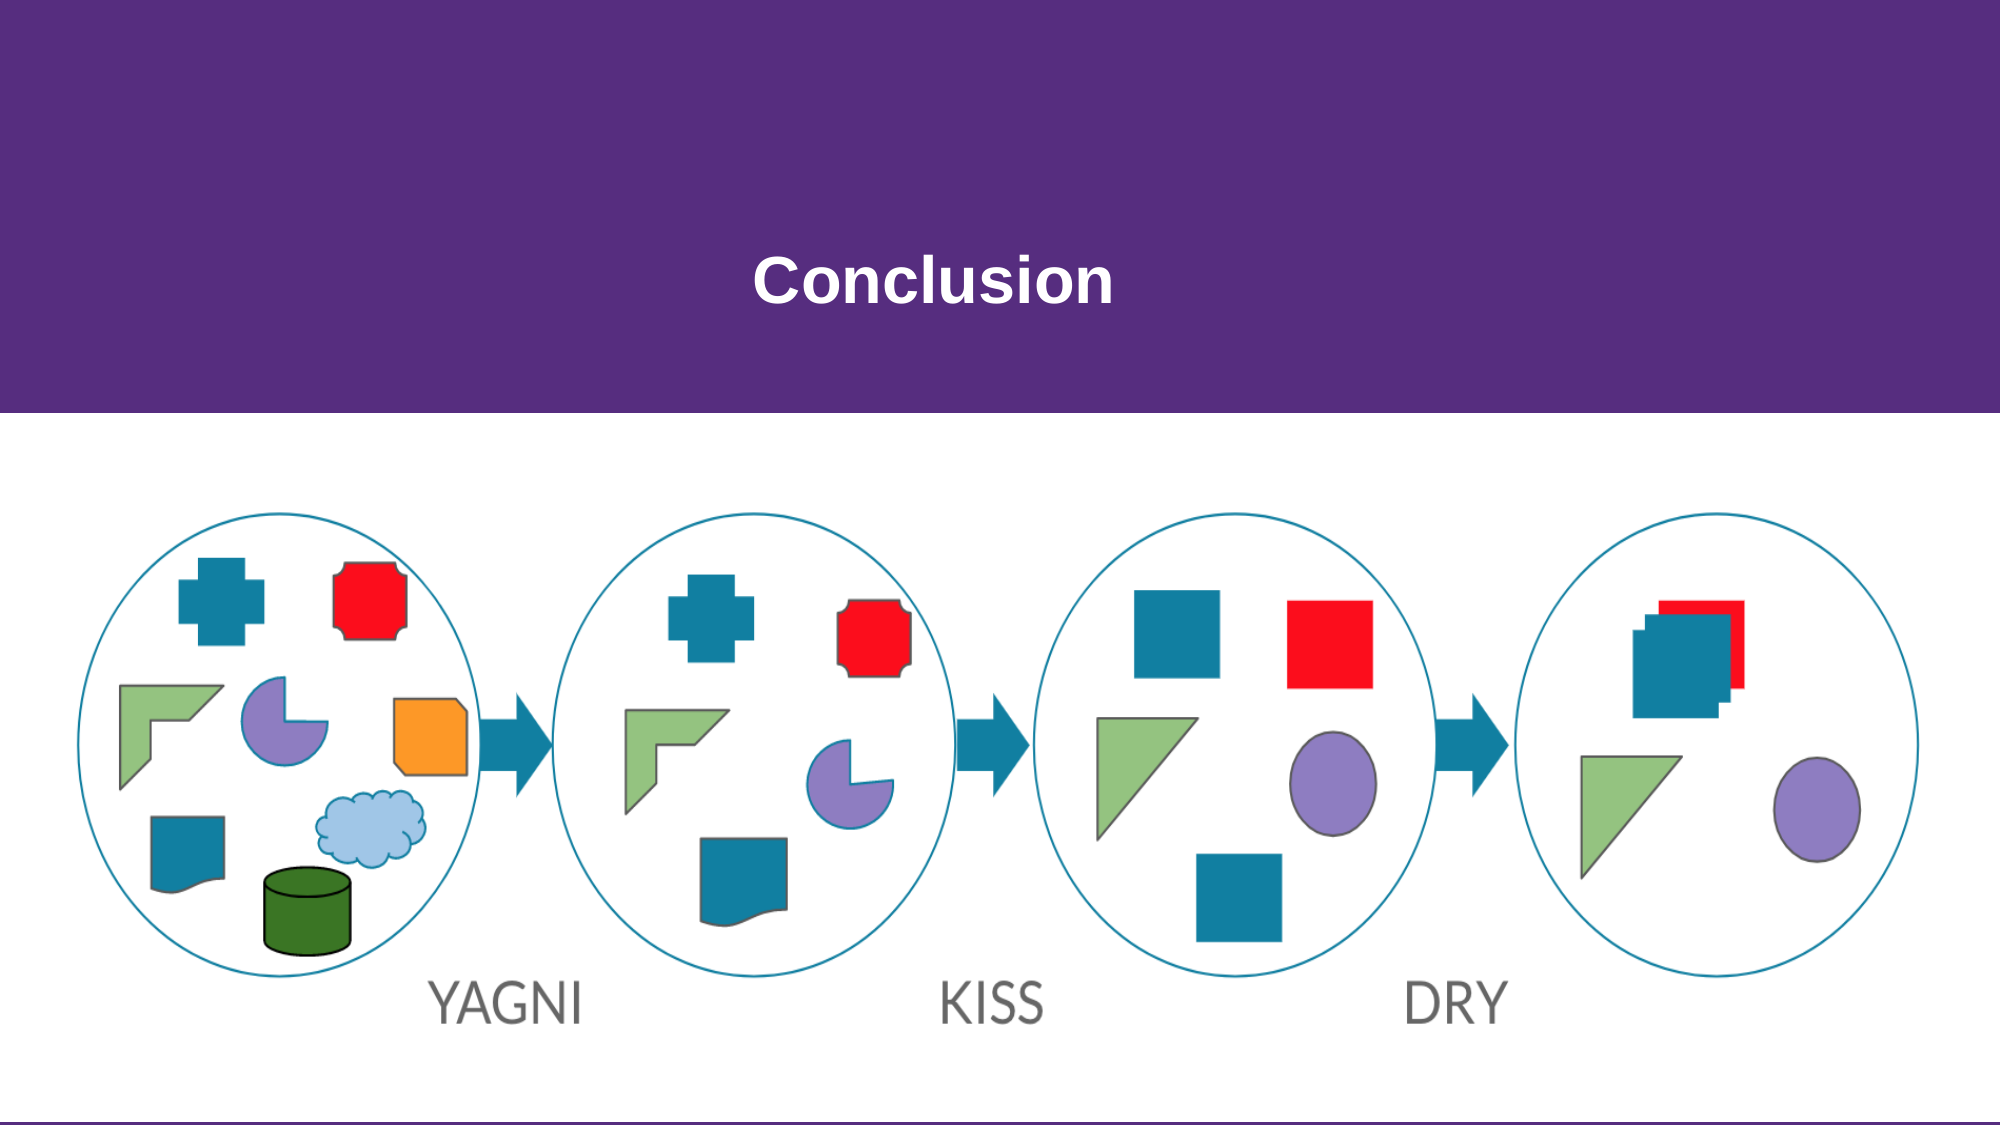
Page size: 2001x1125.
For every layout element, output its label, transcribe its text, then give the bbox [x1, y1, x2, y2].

text_box Conclusion [738, 235, 1182, 325]
picture [0, 413, 2000, 1123]
